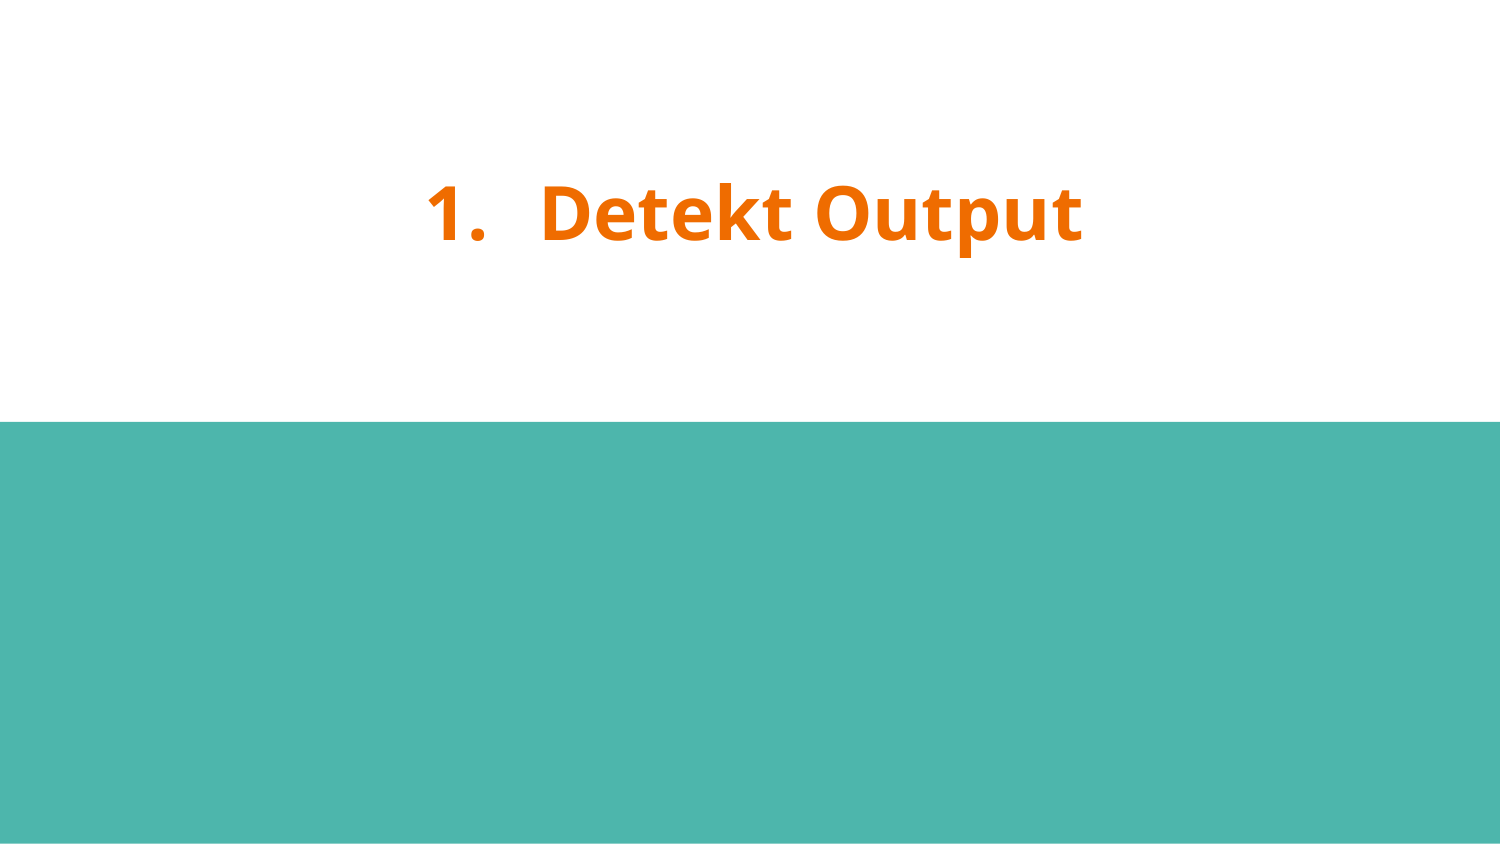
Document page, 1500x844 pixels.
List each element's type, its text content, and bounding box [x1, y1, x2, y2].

title Detekt Output [51, 133, 1458, 289]
